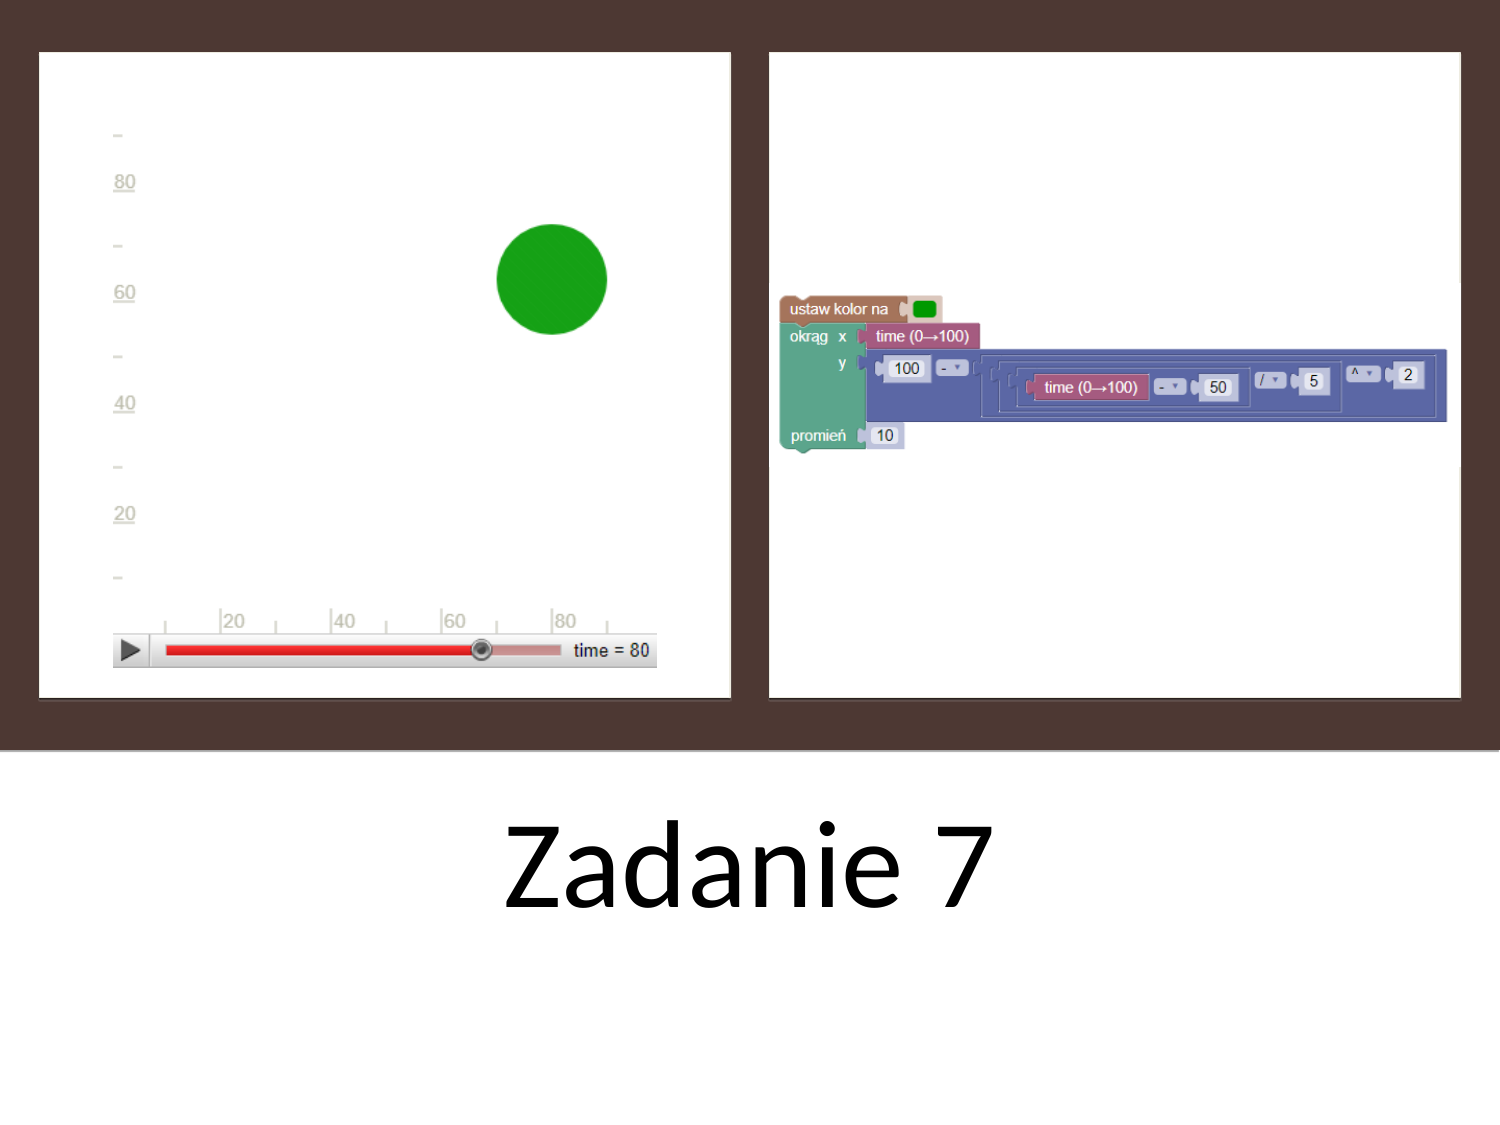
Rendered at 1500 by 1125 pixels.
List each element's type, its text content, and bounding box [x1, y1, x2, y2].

picture [113, 82, 657, 668]
text_box [0, 0, 1500, 750]
picture [769, 283, 1461, 467]
title Zadanie 7 [187, 761, 1313, 942]
